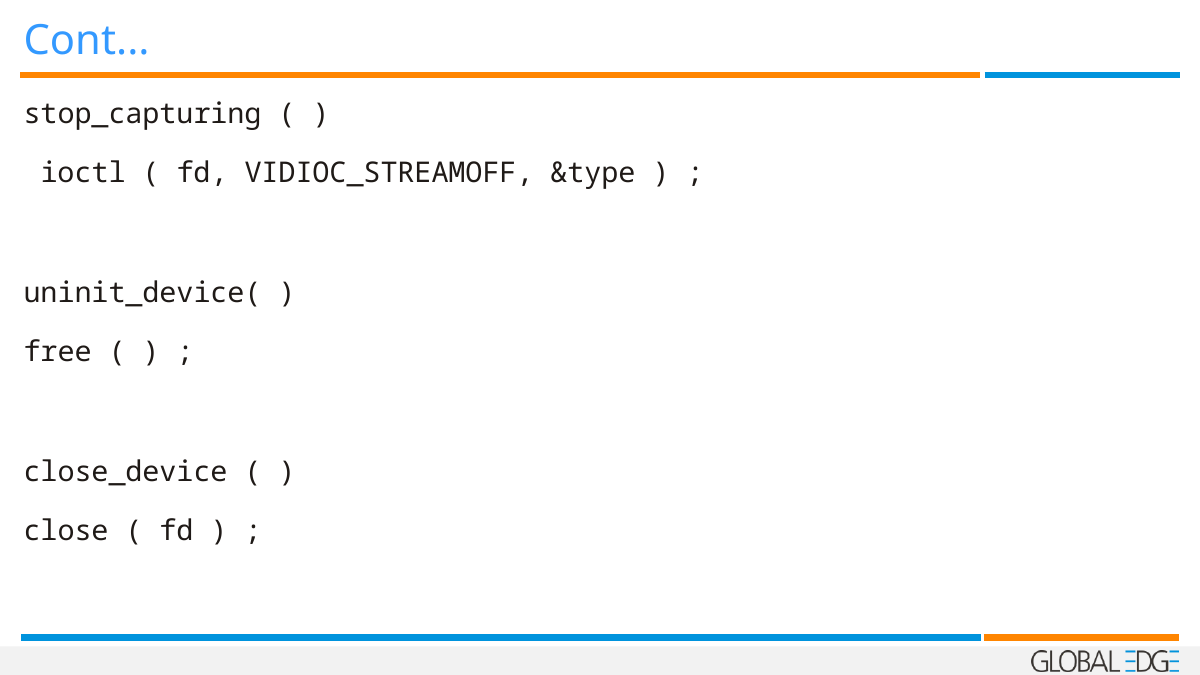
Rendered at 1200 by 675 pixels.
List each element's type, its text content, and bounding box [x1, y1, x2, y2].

picture [1031, 650, 1179, 672]
text_box Cont... [23, 13, 191, 63]
list stop_capturing ( ) ioctl ( fd, VIDIOC_STREAMOFF, &type ) ; uninit_device( ) free ( ) ; close_device ( ) close ( fd ) ; [23, 94, 1158, 550]
